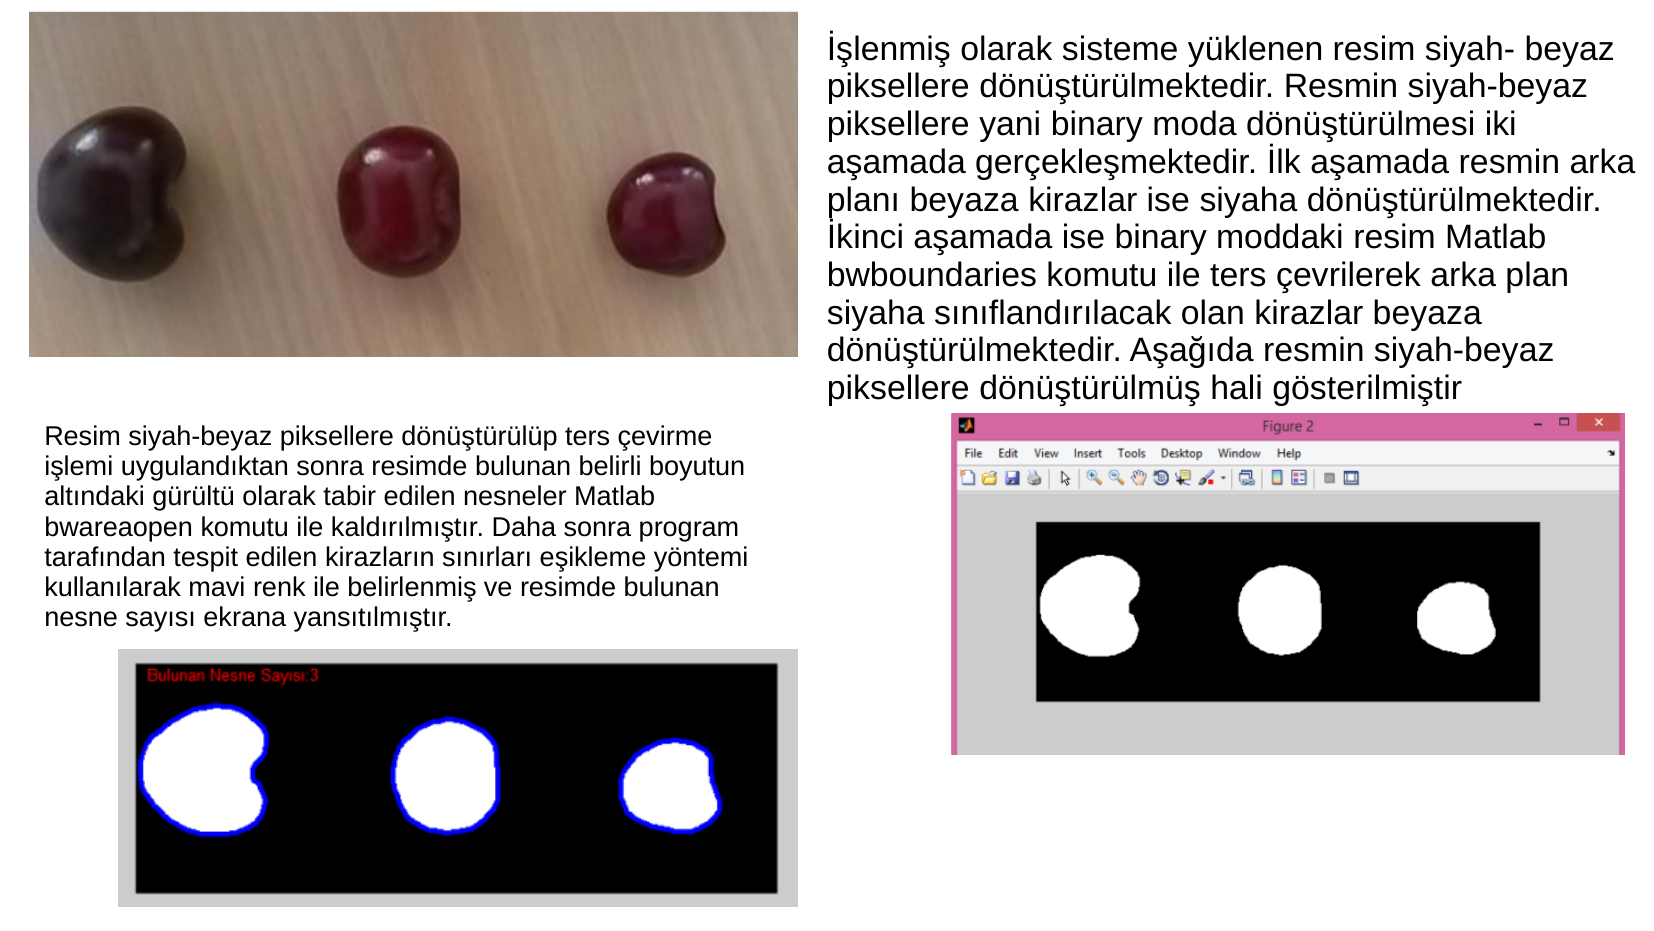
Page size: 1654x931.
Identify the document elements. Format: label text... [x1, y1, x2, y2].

picture [118, 649, 798, 907]
text_box Resim siyah-beyaz piksellere dönüştürülüp ters çevirme işlemi uygulandıktan sonra resimde bulunan belirli boyutun altındaki gürültü olarak tabir edilen nesneler Matlab bwareaopen komutu ile kaldırılmıştır. Daha sonra program tarafından tespit edilen kirazların sınırları eşikleme yöntemi kullanılarak mavi renk ile belirlenmiş ve resimde bulunan nesne sayısı ekrana yansıtılmıştır. [29, 413, 798, 671]
picture [949, 413, 1625, 755]
picture [29, 8, 798, 358]
list İşlenmiş olarak sisteme yüklenen resim siyah- beyaz piksellere dönüştürülmektedir. Resmin siyah-beyaz piksellere yani binary moda dönüştürülmesi iki aşamada gerçekleşmektedir. İlk aşamada resmin arka planı beyaza kirazlar ise siyaha dönüştürülmektedir. İkinci aşamada ise binary moddaki resim Matlab bwboundaries komutu ile ters çevrilerek arka plan siyaha sınıflandırılacak olan kirazlar beyaza dönüştürülmektedir. Aşağıda resmin siyah-beyaz piksellere dönüştürülmüş hali gösterilmiştir [826, 29, 1654, 414]
